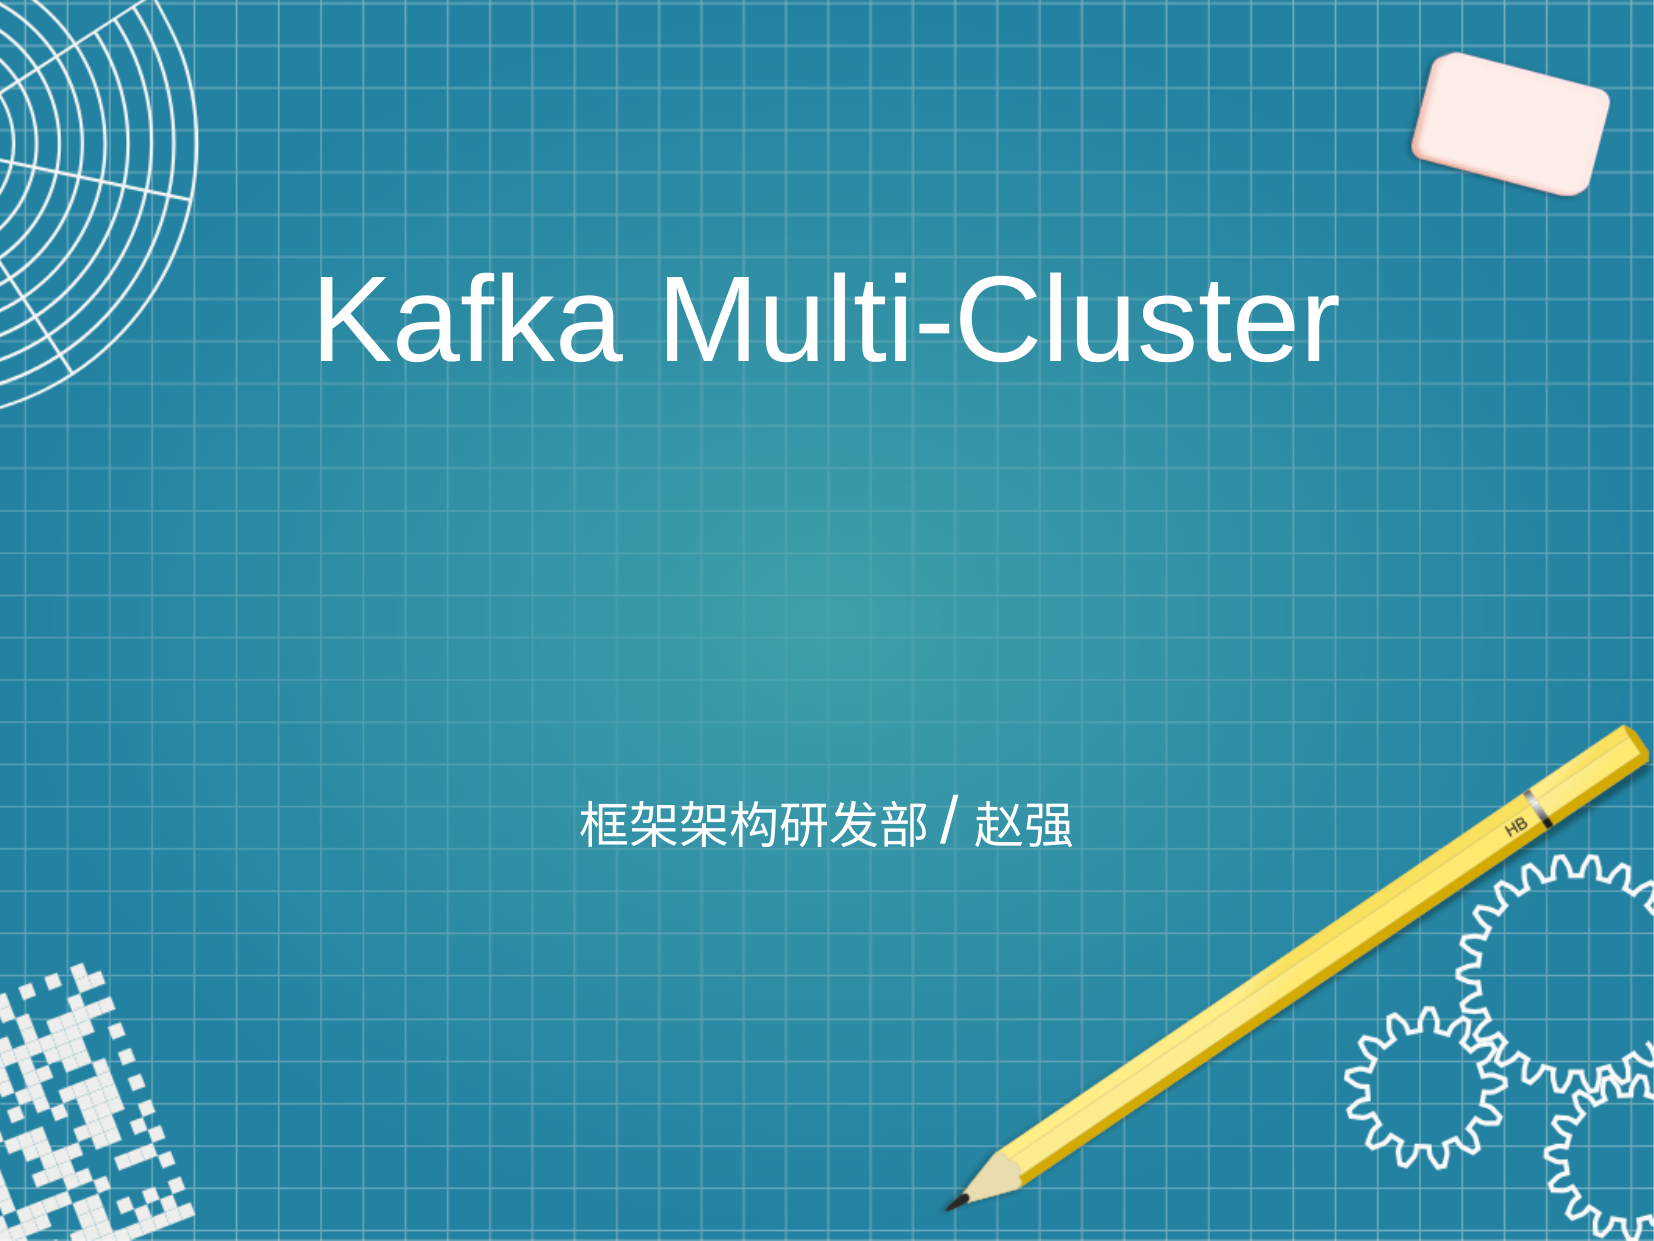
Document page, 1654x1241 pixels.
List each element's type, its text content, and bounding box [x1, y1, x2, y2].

picture [0, 0, 1654, 1241]
title Kafka Multi-Cluster [82, 177, 1571, 461]
subtitle 框架架构研发部/赵强 [82, 519, 1571, 1123]
